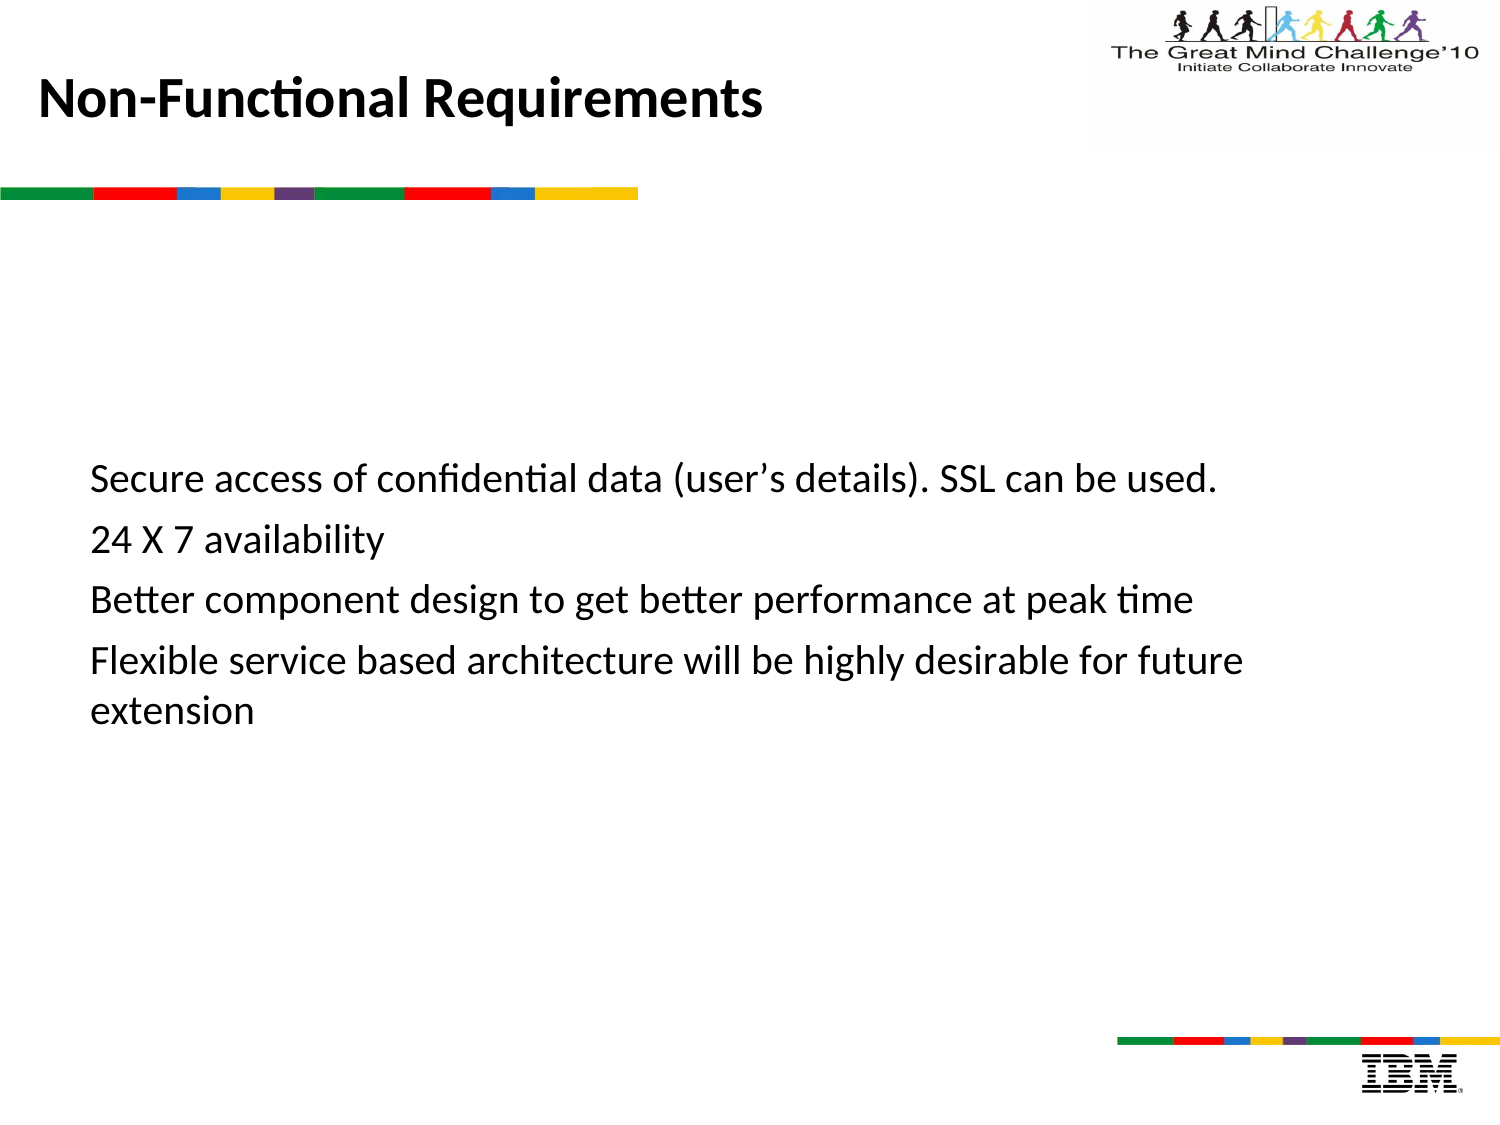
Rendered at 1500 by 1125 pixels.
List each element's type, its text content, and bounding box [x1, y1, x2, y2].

picture [1117, 1037, 1500, 1045]
text_box Non-Functional Requirements [0, 0, 863, 188]
picture [0, 188, 638, 200]
picture [1362, 1054, 1463, 1093]
text_box Secure access of confidential data (user’s details). SSL can be used. 24 X 7 availability Better component design to get better performance at peak time Flexible service based architecture will be highly desirable for future extension [75, 262, 1426, 1005]
picture [1087, 0, 1500, 150]
